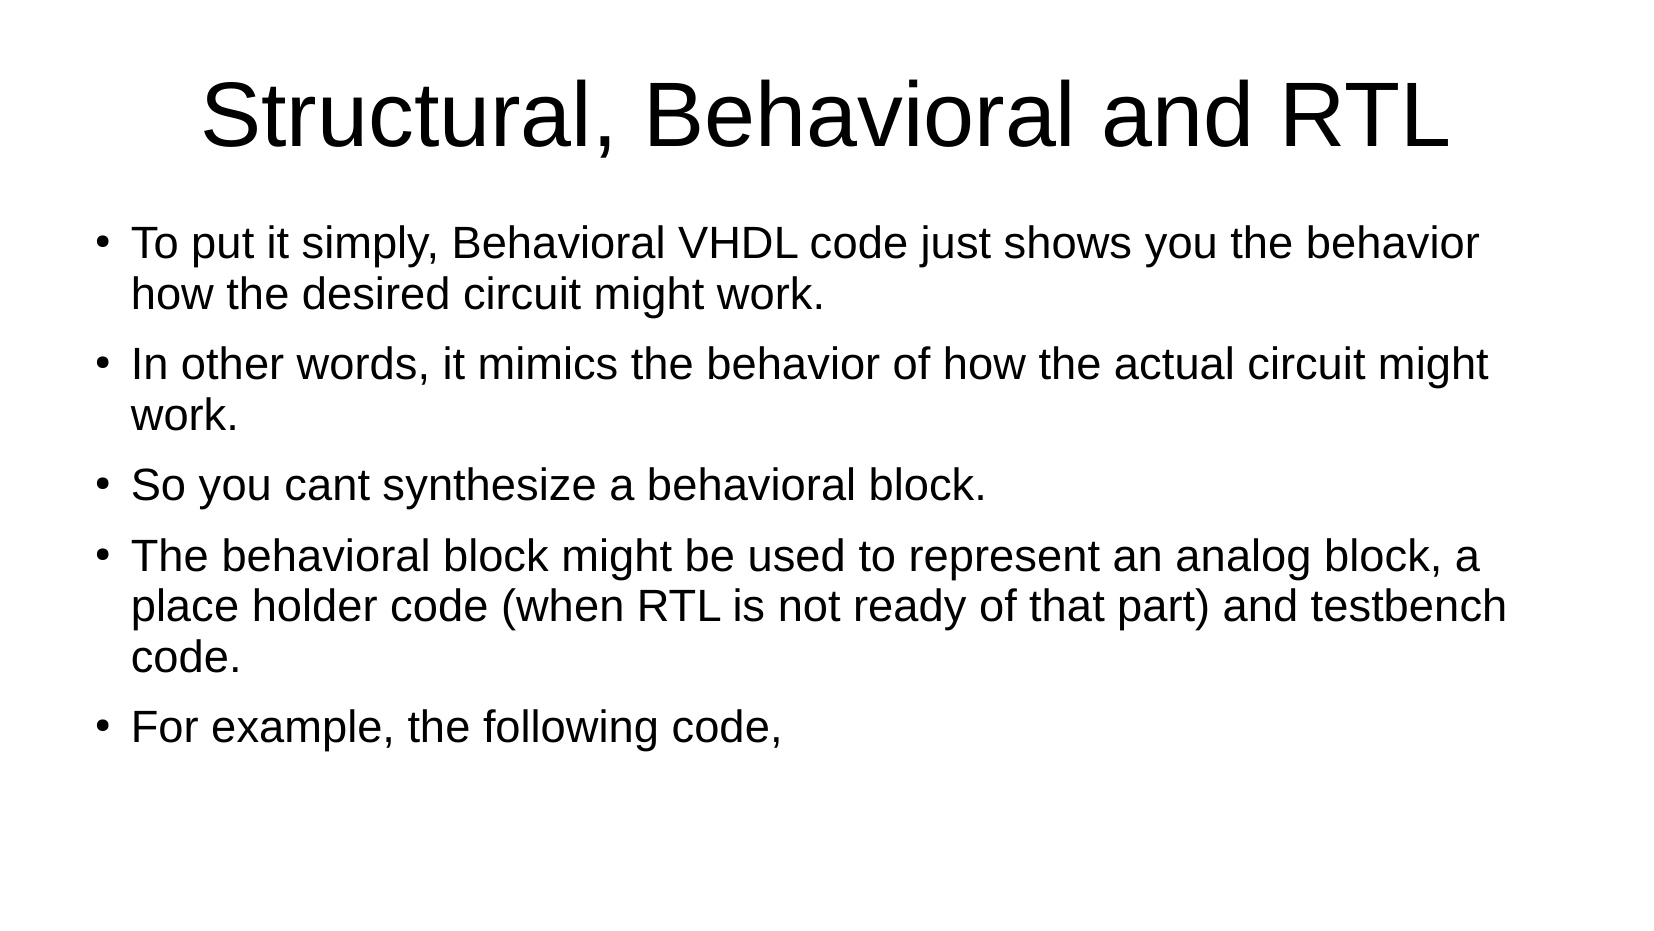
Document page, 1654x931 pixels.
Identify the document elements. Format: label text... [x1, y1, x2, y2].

title Structural, Behavioral and RTL [82, 37, 1571, 193]
list To put it simply, Behavioral VHDL code just shows you the behavior how the desired circuit might work. In other words, it mimics the behavior of how the actual circuit might work. So you cant synthesize a behavioral block. The behavioral block might be used to represent an analog block, a place holder code (when RTL is not ready of that part) and testbench code. For example, the following code, [82, 217, 1571, 758]
